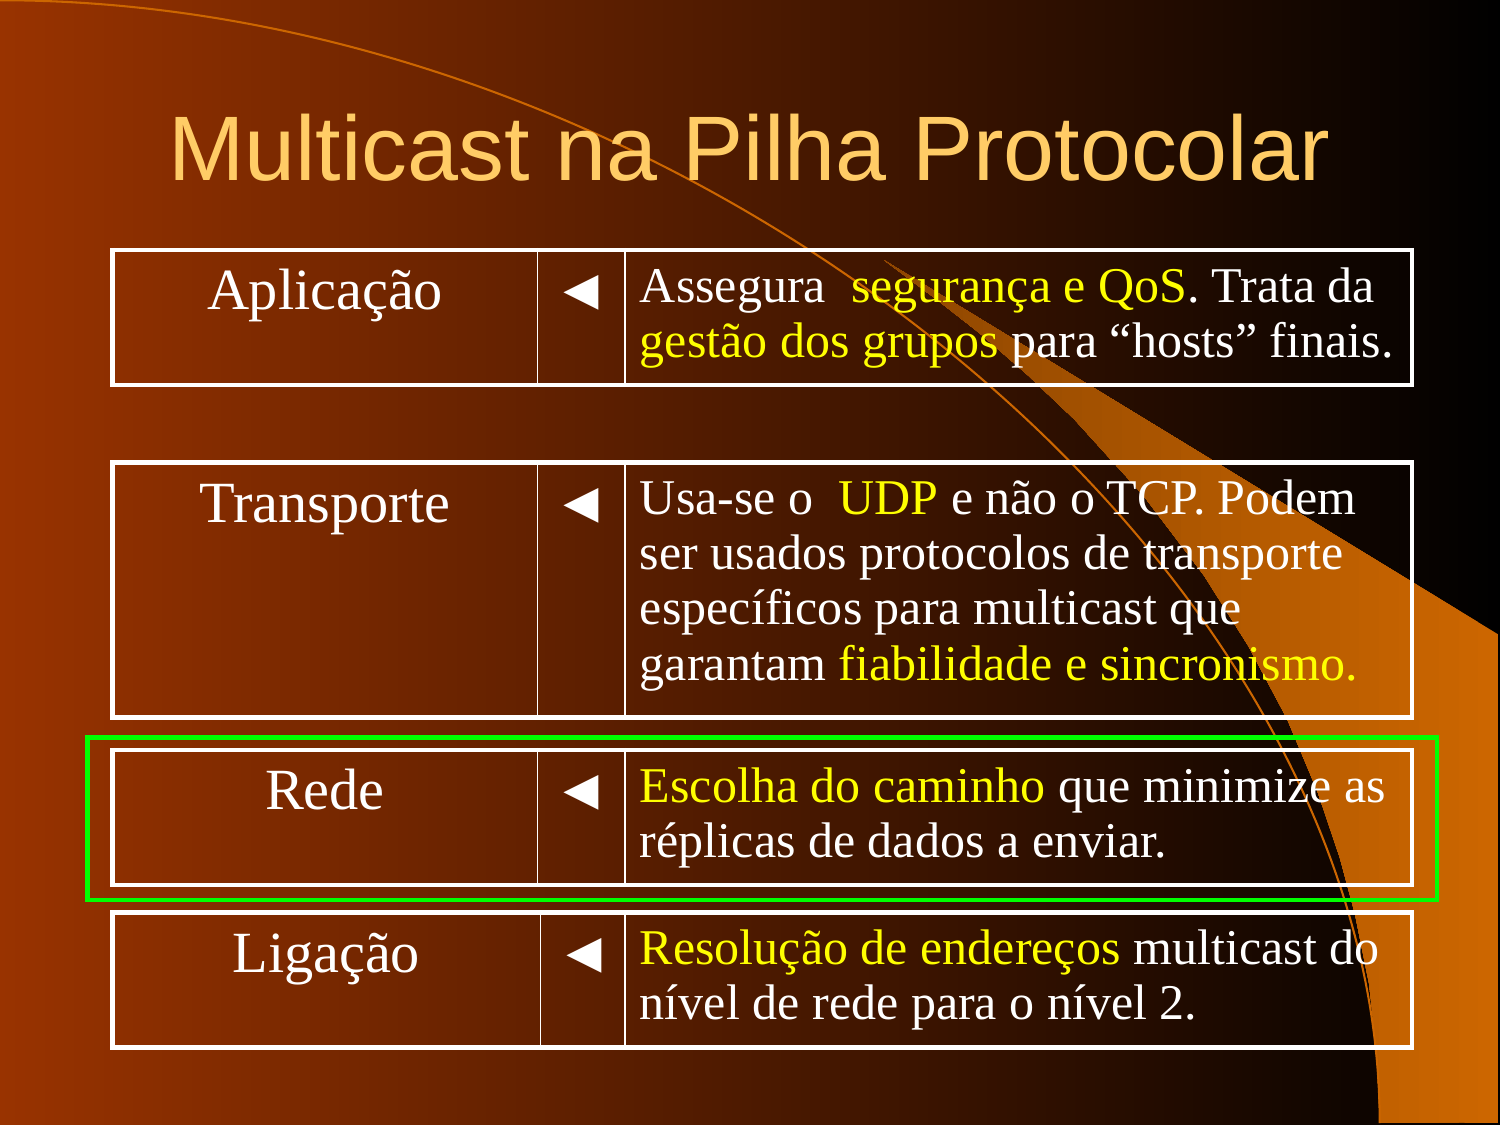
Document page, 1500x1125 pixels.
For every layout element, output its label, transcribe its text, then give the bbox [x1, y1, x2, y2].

title Multicast na Pilha Protocolar [112, 50, 1388, 238]
table_header Usa-se o UDP e não o TCP. Podem ser usados protocolos de transporte específicos para multicast que garantam fiabilidade e sincronismo. [626, 465, 1410, 715]
table_header ◄ [538, 752, 624, 883]
table_header Escolha do caminho que minimize as réplicas de dados a enviar. [626, 752, 1410, 883]
table_header Aplicação [115, 252, 537, 383]
table_header Transporte [115, 465, 537, 715]
table_header Assegura segurança e QoS. Trata da gestão dos grupos para “hosts” finais. [626, 252, 1410, 383]
table_header Rede [115, 752, 537, 883]
table_header ◄ [538, 465, 624, 715]
table_header Ligação [115, 915, 540, 1045]
table_header ◄ [538, 252, 624, 383]
table_header ◄ [541, 915, 624, 1045]
table_header Resolução de endereços multicast do nível de rede para o nível 2. [626, 915, 1410, 1045]
